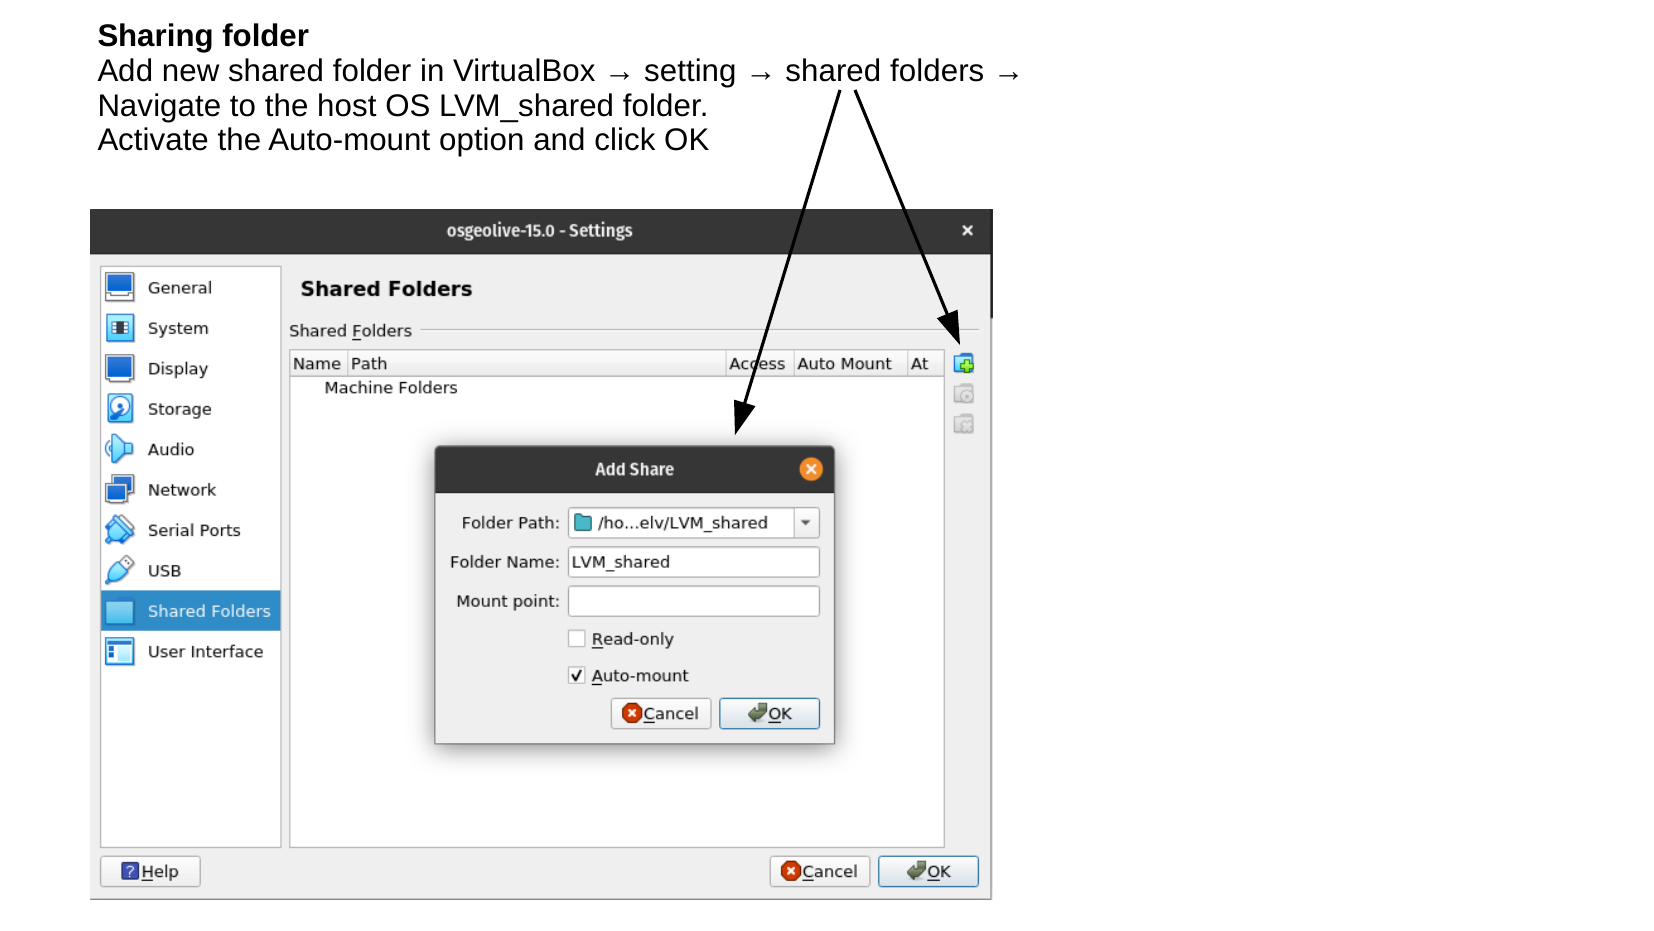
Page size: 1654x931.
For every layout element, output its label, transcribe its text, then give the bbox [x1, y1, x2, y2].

text_box Sharing folder Add new shared folder in VirtualBox → setting → shared folders → Navigate to the host OS LVM_shared folder. Activate the Auto-mount option and click OK [82, 11, 1571, 165]
picture [90, 209, 993, 900]
